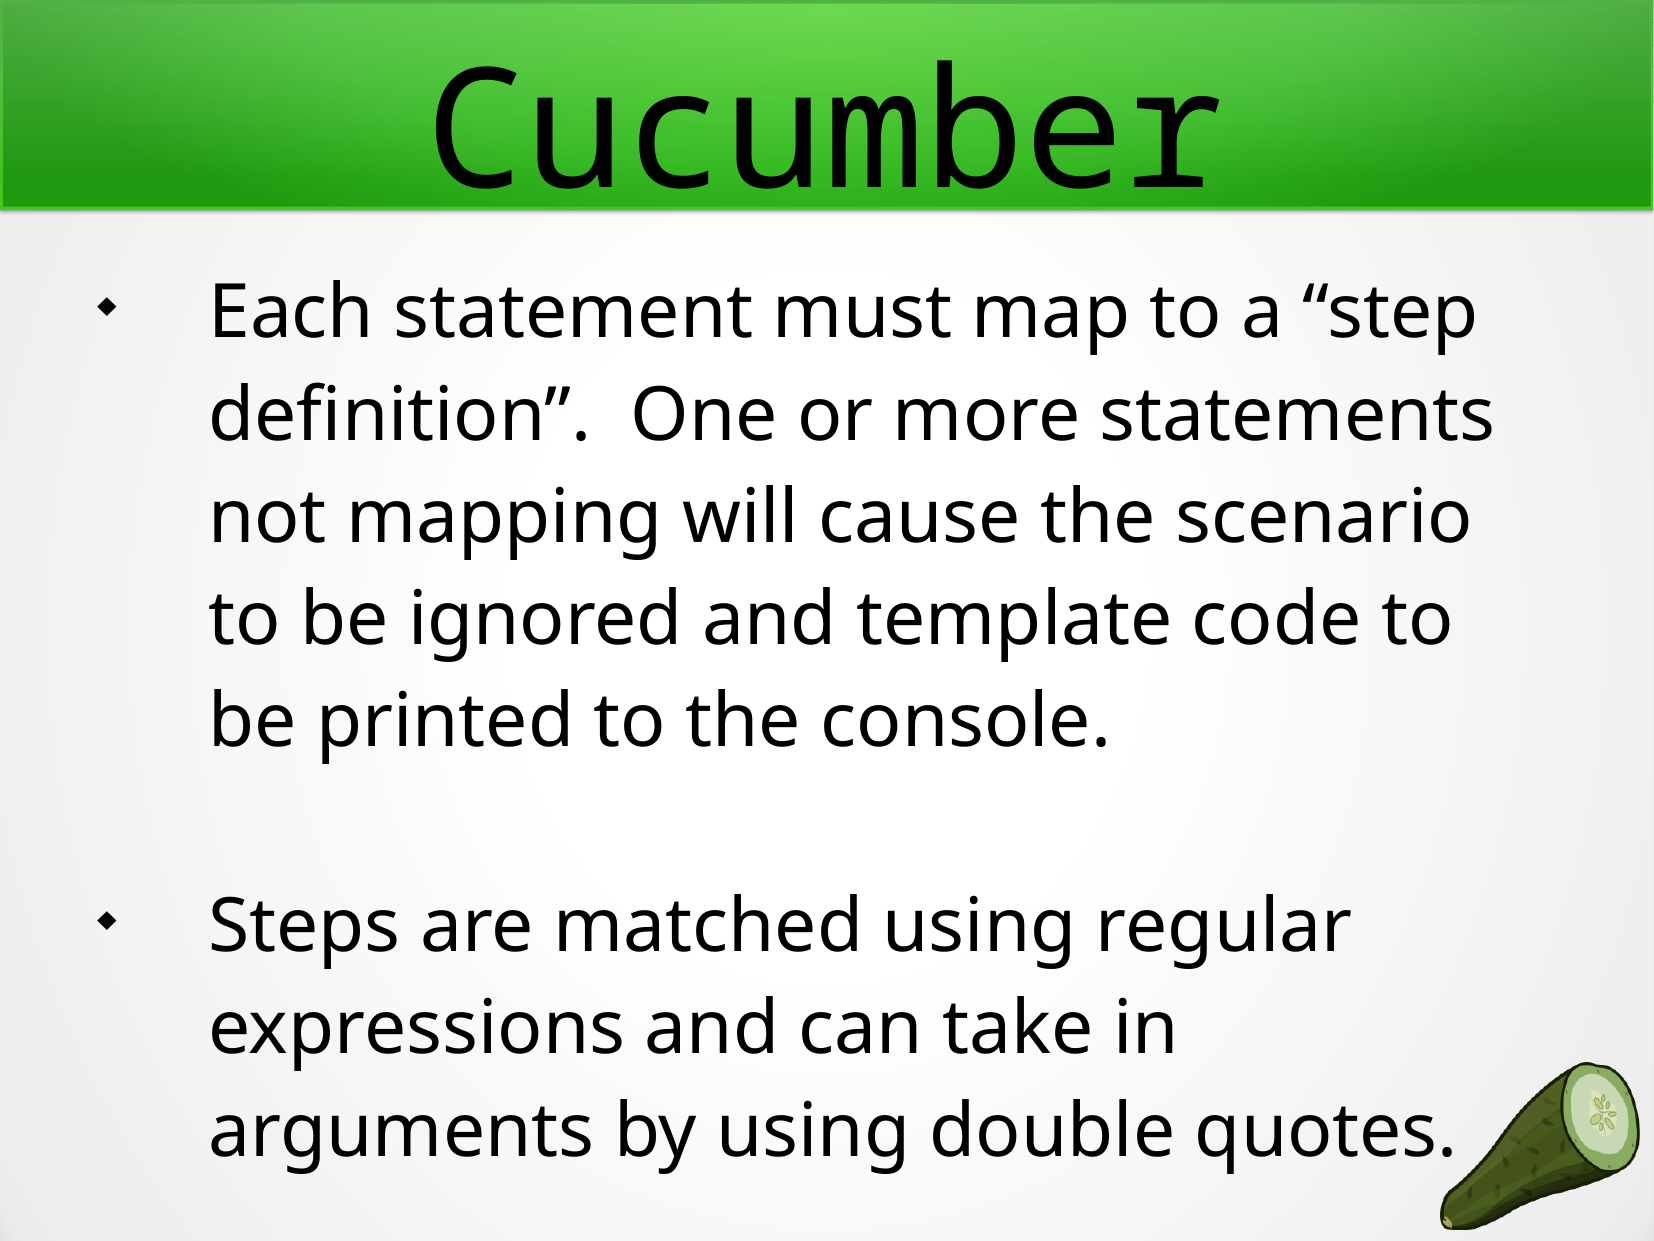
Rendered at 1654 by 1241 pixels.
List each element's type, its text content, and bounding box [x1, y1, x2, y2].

picture [1440, 1062, 1640, 1231]
text_box Cucumber [15, 1, 1636, 211]
text_box Each statement must map to a “step definition”. One or more statements not mapping will cause the scenario to be ignored and template code to be printed to the console. Steps are matched using regular expressions and can take in arguments by using double quotes. [60, 250, 1561, 1139]
